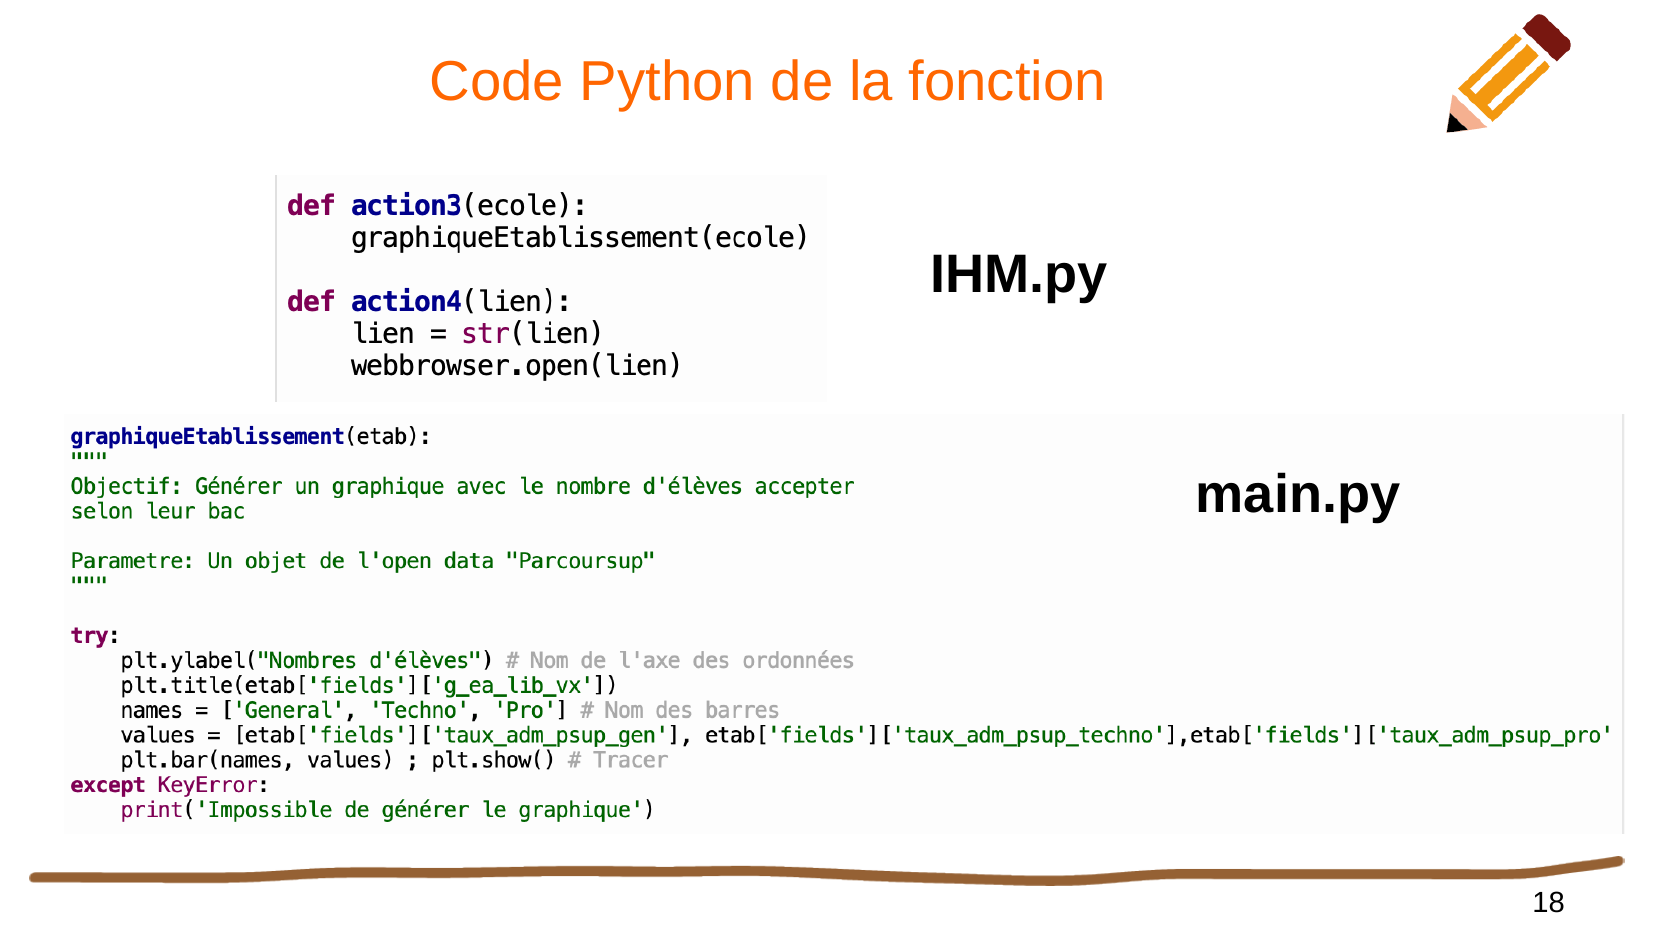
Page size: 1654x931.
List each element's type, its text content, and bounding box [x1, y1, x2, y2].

text_box main.py [1181, 456, 1447, 532]
picture [275, 175, 827, 402]
text_box IHM.py [915, 236, 1182, 312]
title Code Python de la fonction [88, 29, 1447, 133]
picture [29, 856, 1625, 886]
picture [1446, 14, 1571, 133]
picture [64, 414, 1625, 834]
